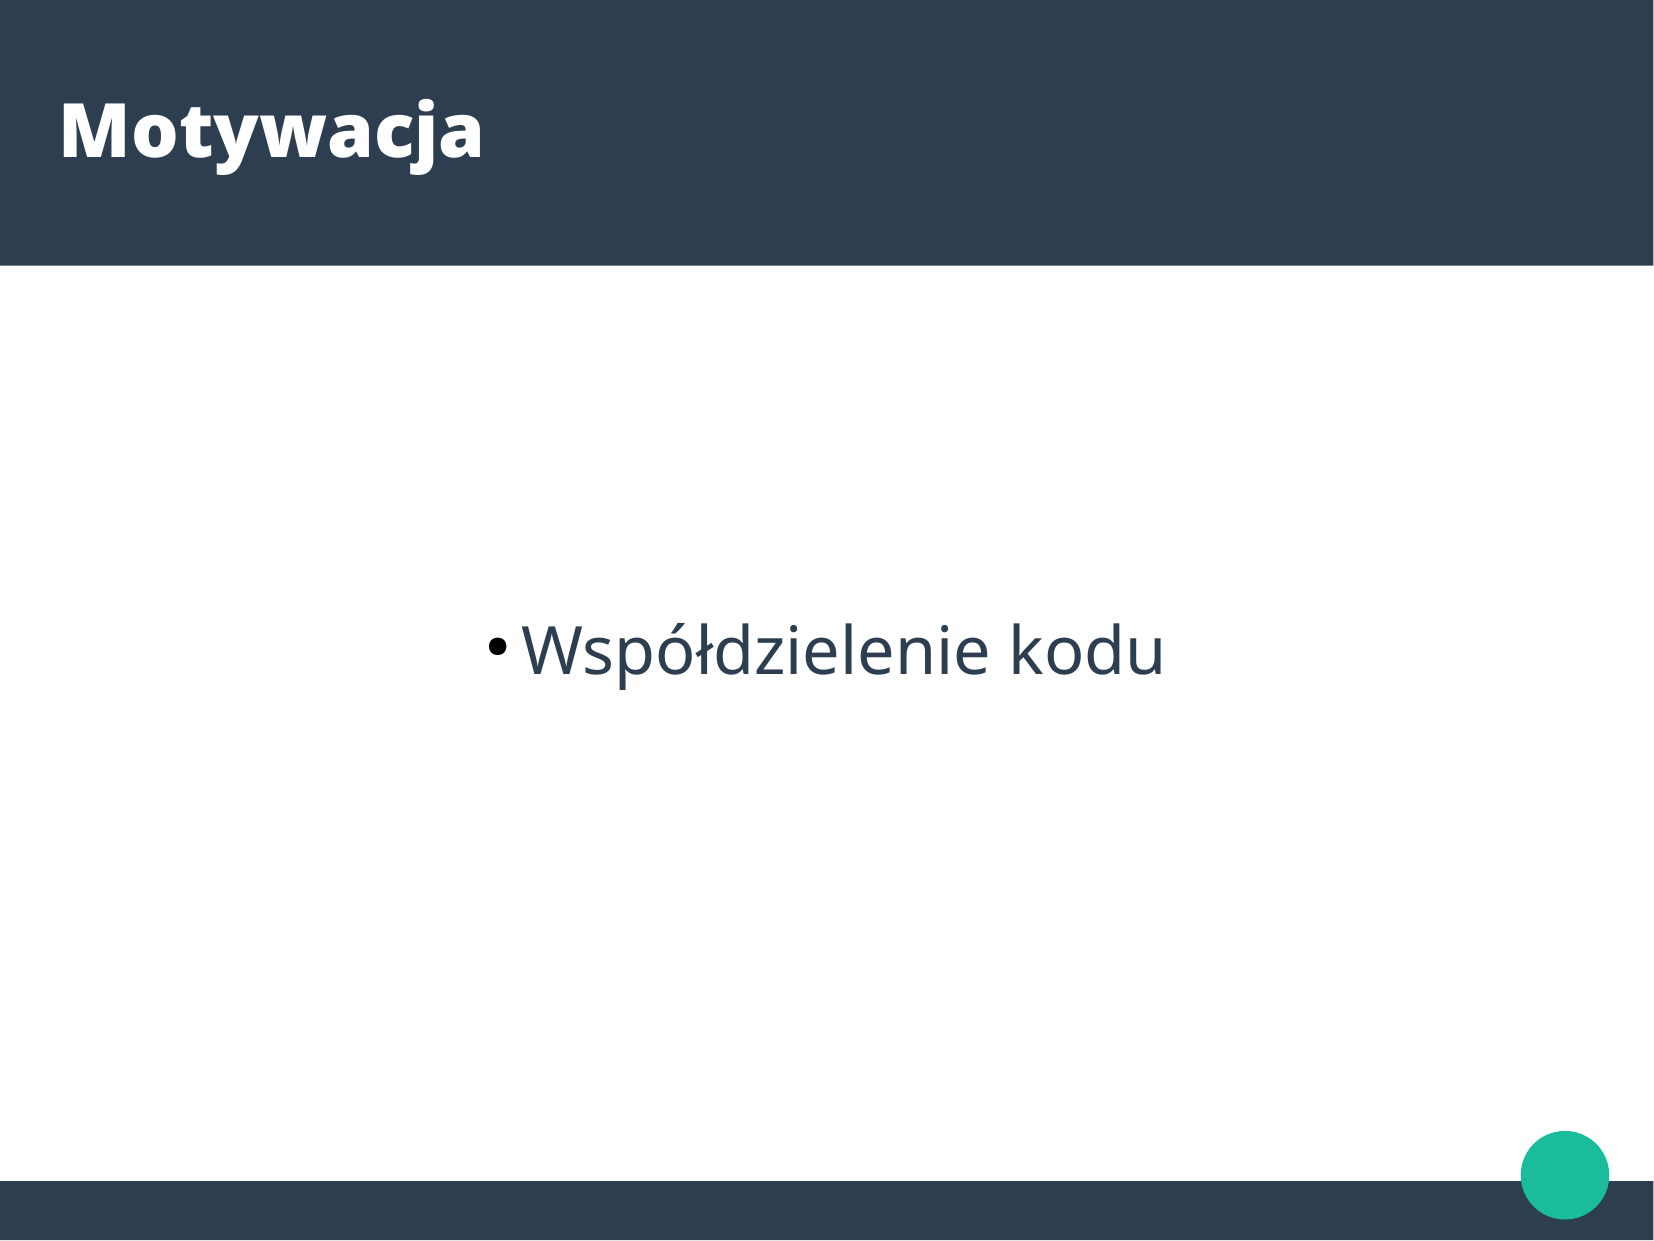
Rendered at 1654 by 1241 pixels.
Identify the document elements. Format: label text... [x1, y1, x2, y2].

subtitle Współdzielenie kodu [59, 324, 1595, 1152]
title Motywacja [59, 24, 1595, 232]
